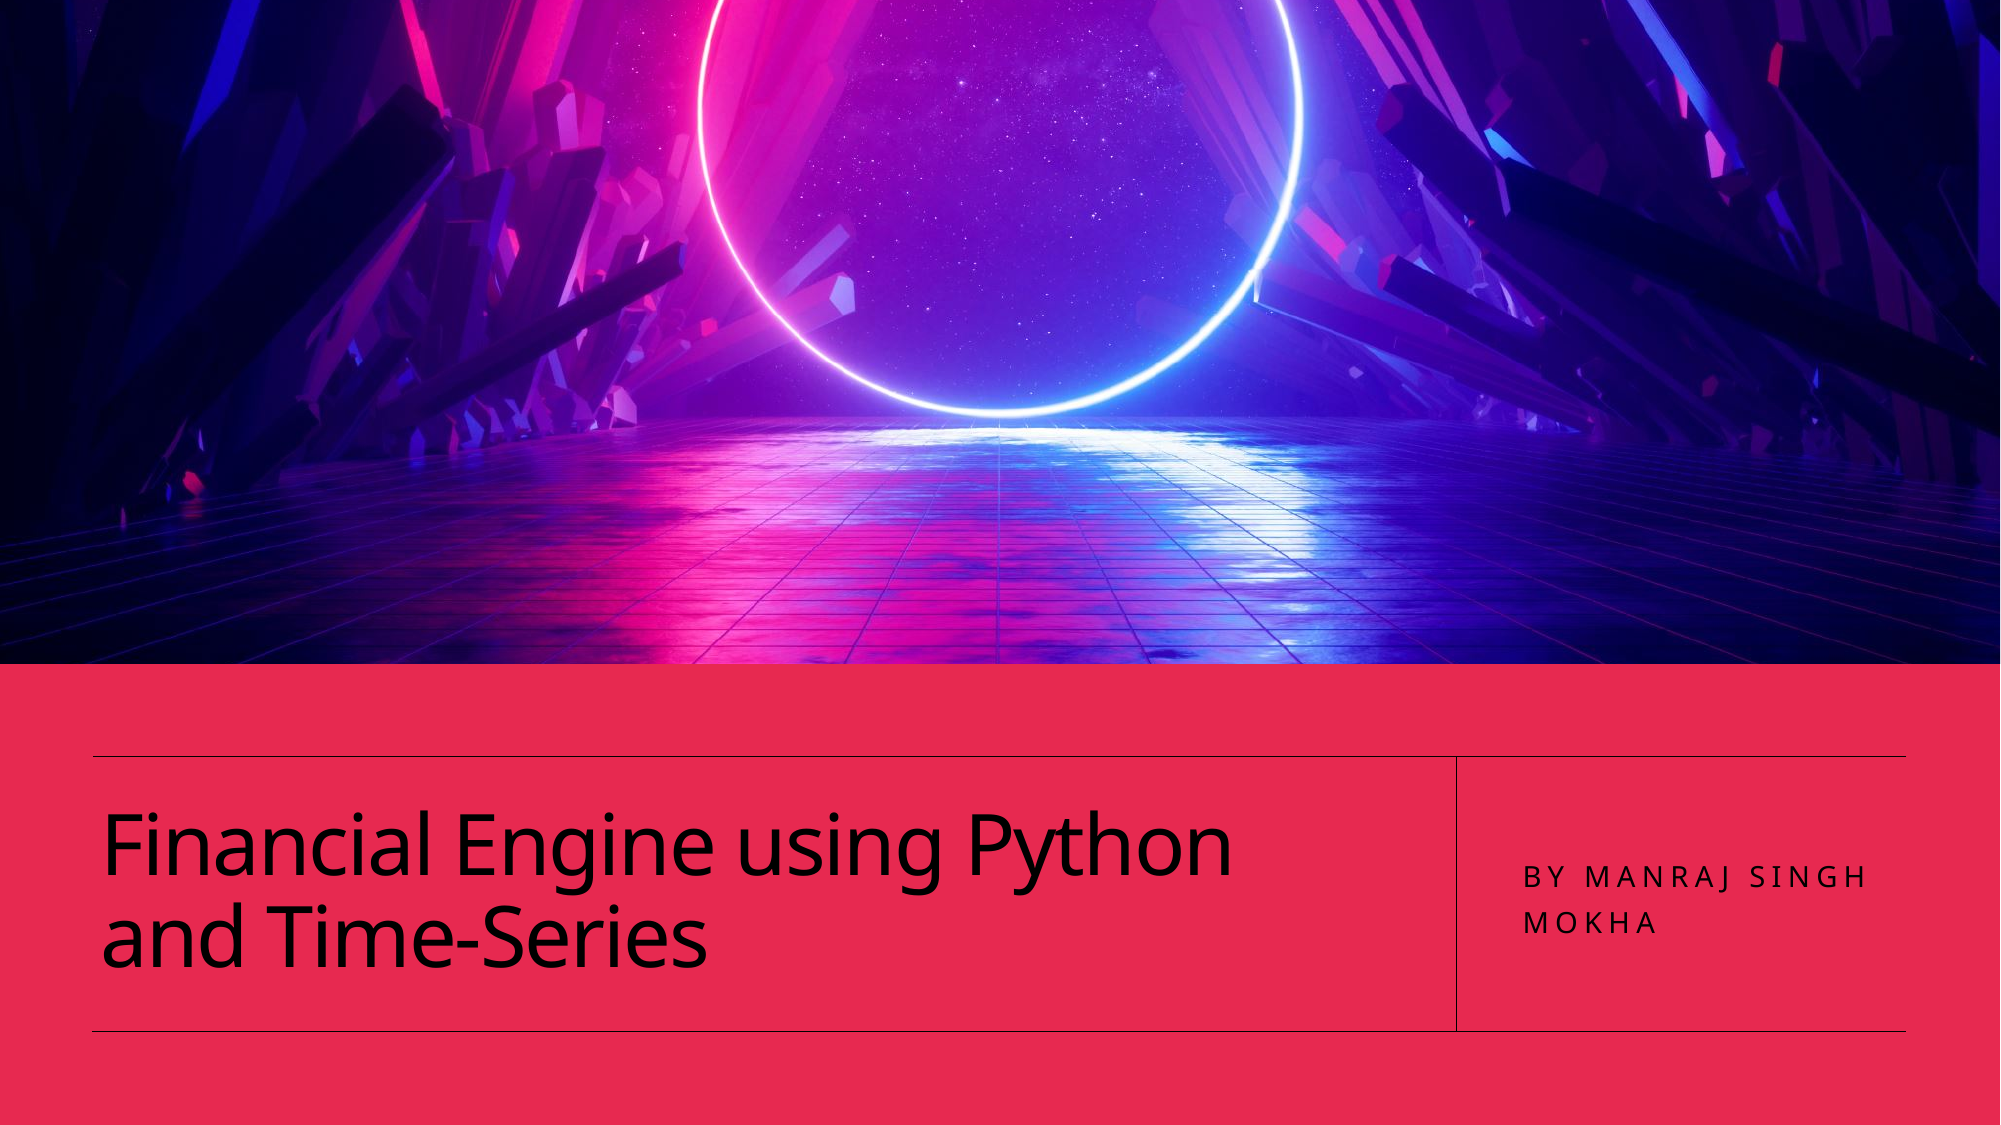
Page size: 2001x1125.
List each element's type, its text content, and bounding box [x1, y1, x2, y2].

text_box [0, 664, 2000, 1125]
picture [0, 0, 2000, 664]
subtitle By manraj Singh mokha [1507, 779, 1921, 1008]
title Financial Engine using Python and Time-Series [85, 793, 1405, 994]
